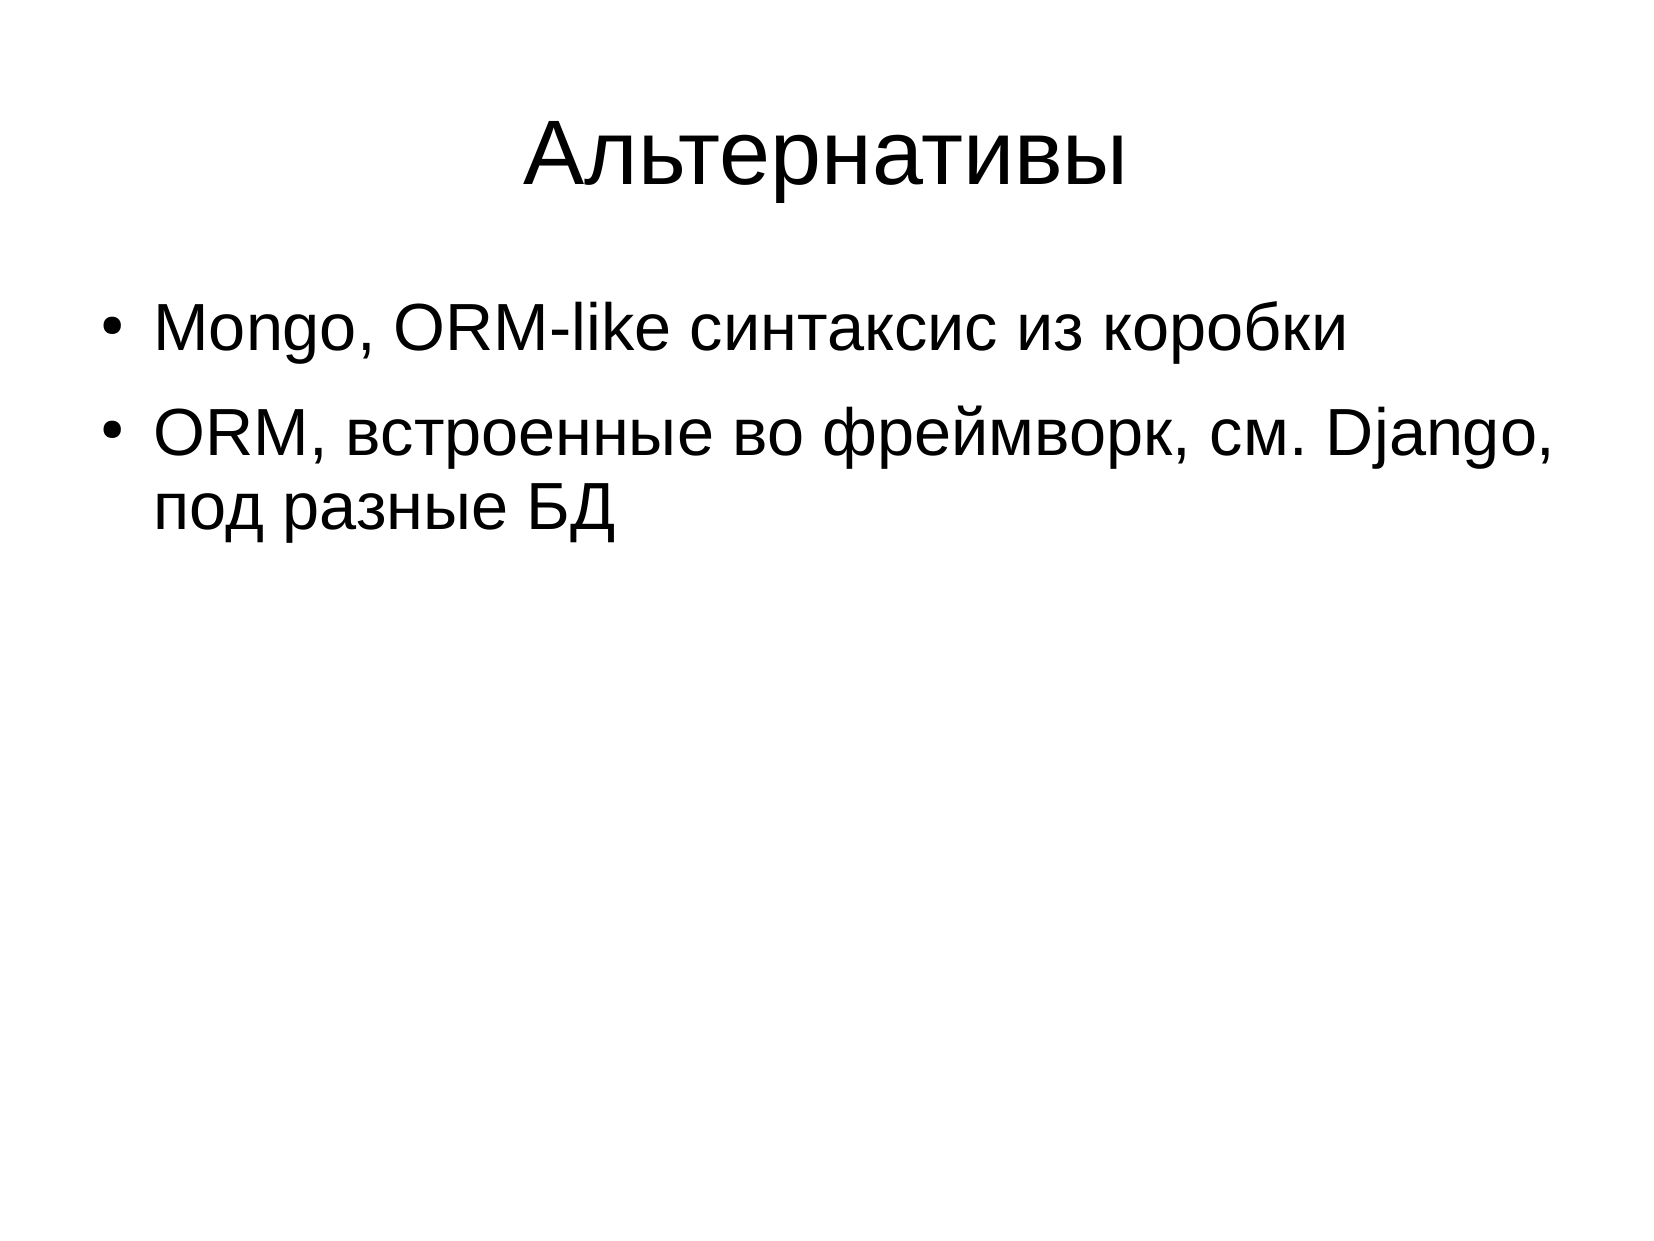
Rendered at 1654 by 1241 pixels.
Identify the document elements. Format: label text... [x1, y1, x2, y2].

title Альтернативы [82, 49, 1571, 257]
list Mongo, ORM-like синтаксис из коробки ORM, встроенные во фреймворк, см. Django, под разные БД [82, 290, 1571, 1010]
